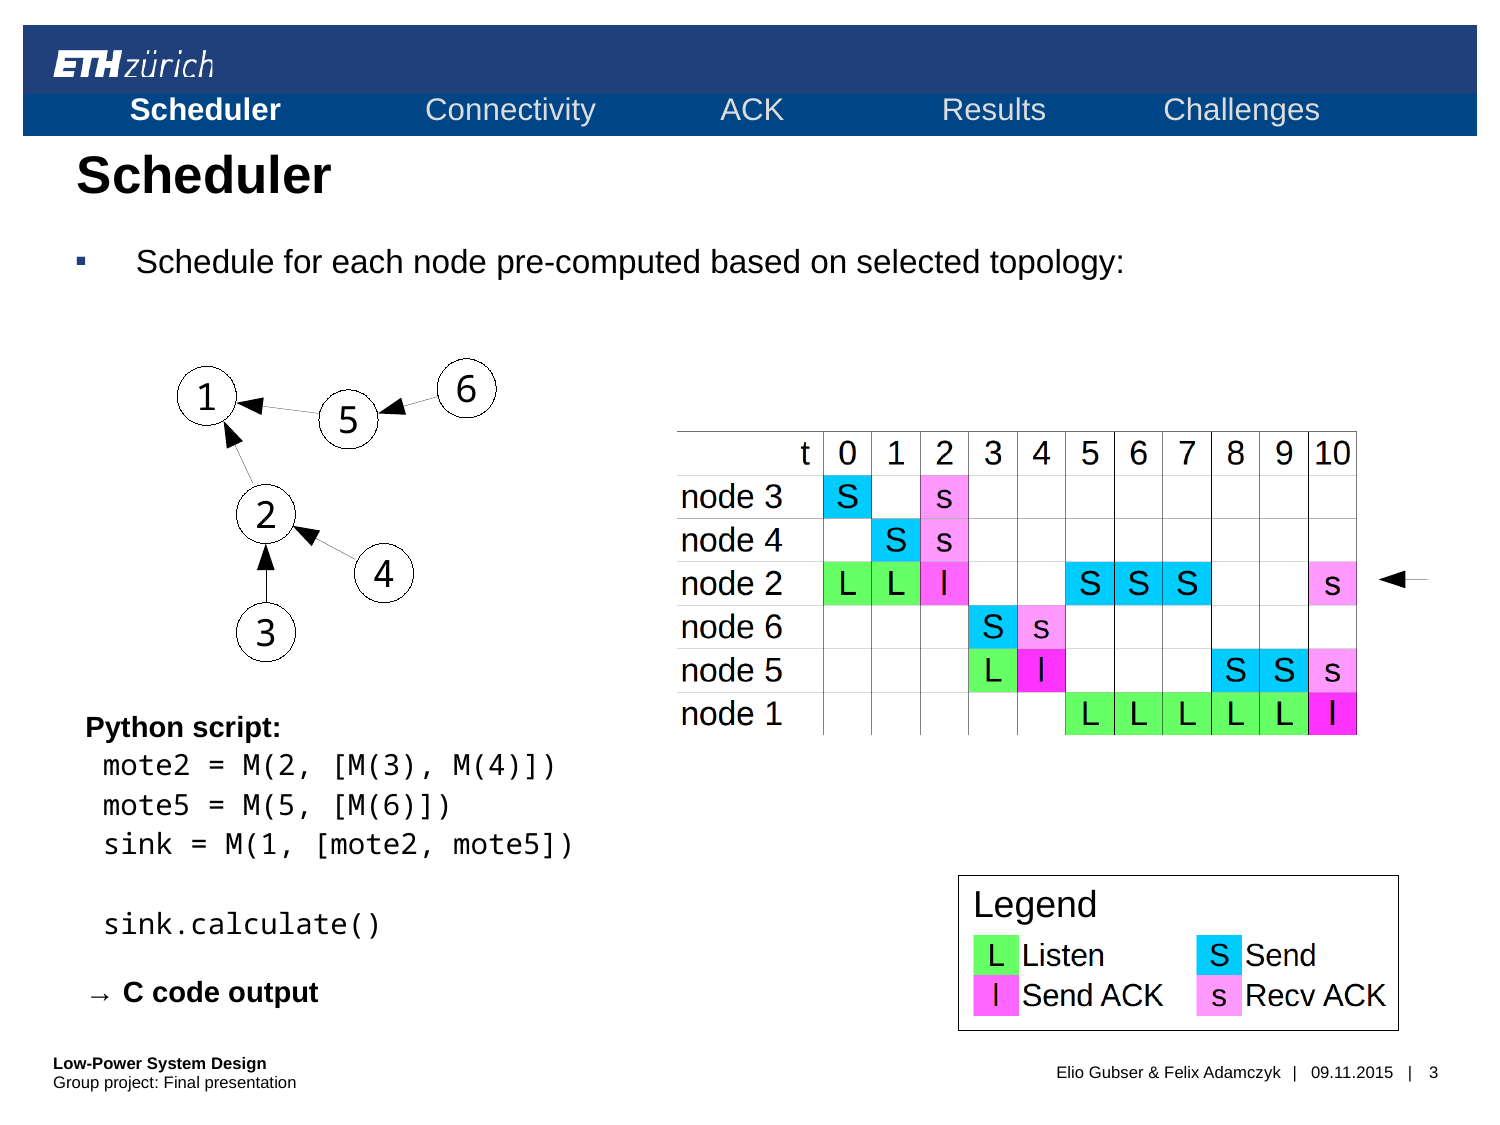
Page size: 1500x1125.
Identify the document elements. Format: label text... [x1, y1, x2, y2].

list Schedule for each node pre-computed based on selected topology: [53, 243, 1447, 975]
text_box Legend [958, 875, 1399, 1031]
text_box Python script: mote2 = M(2, [M(3), M(4)]) mote5 = M(5, [M(6)]) sink = M(1, [mote2, mote5]) sink.calculate() → C code output [70, 975, 657, 1022]
title Scheduler [53, 137, 1447, 243]
picture [1399, 930, 1406, 1020]
text_box Scheduler Connectivity ACK Results Challenges [41, 84, 1447, 136]
